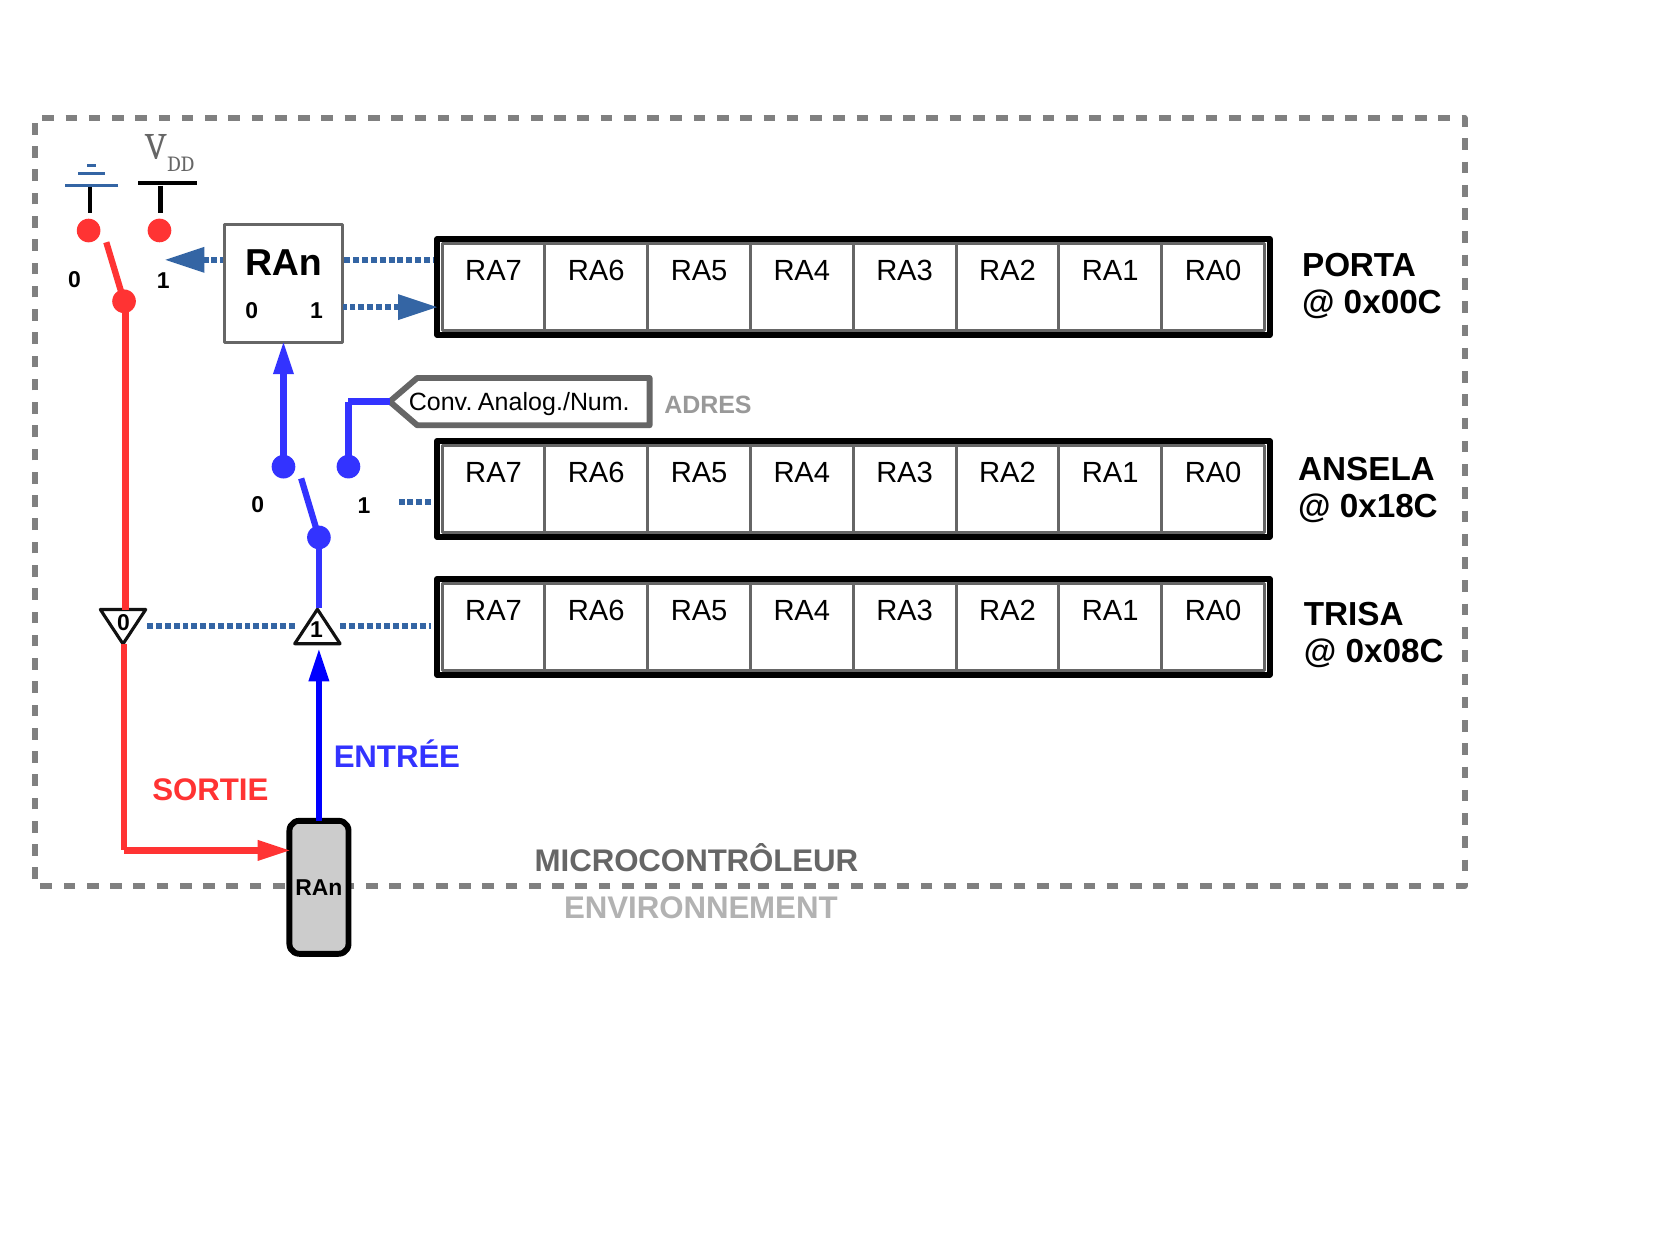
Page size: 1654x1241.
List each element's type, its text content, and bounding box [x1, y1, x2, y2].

text_box RA7 [442, 445, 544, 533]
text_box PORTA @ 0x00C [1287, 239, 1477, 348]
text_box 1 [125, 260, 201, 302]
text_box RAn [289, 827, 349, 954]
text_box RA5 [647, 445, 750, 533]
text_box MICROCONTRÔLEUR [519, 835, 879, 898]
text_box 1 [278, 609, 355, 651]
text_box 1 [326, 485, 402, 527]
text_box RA4 [750, 445, 853, 533]
text_box ANSELA @ 0x18C [1283, 442, 1518, 551]
text_box ENVIRONNEMENT [549, 883, 908, 946]
text_box RA2 [956, 243, 1058, 331]
text_box RA1 [1058, 445, 1161, 533]
text_box 1 [278, 290, 355, 332]
text_box RAn [224, 224, 343, 290]
text_box ENTRÉE [318, 732, 497, 764]
text_box RA4 [750, 583, 853, 671]
text_box RA2 [956, 445, 1058, 533]
text_box RA7 [442, 583, 544, 671]
text_box RA2 [956, 583, 1058, 671]
text_box VDD [129, 117, 219, 189]
text_box [129, 302, 136, 312]
text_box 0 [85, 602, 162, 644]
text_box RA0 [1161, 583, 1265, 671]
text_box [76, 218, 101, 243]
text_box Conv. Analog./Num. [390, 377, 650, 426]
text_box RA7 [442, 243, 544, 331]
text_box RA5 [647, 583, 750, 671]
text_box 0 [213, 290, 278, 332]
text_box RA3 [853, 445, 956, 533]
text_box [336, 454, 361, 479]
text_box RA5 [647, 243, 750, 331]
text_box [307, 525, 331, 550]
text_box RA1 [1058, 583, 1161, 671]
text_box RA6 [544, 583, 647, 671]
text_box RA4 [750, 243, 853, 331]
text_box RA6 [544, 243, 647, 331]
text_box RAn [224, 332, 343, 343]
text_box 0 [36, 259, 113, 301]
text_box SORTIE [137, 764, 497, 827]
text_box RA3 [853, 583, 956, 671]
text_box RA1 [1058, 243, 1161, 331]
text_box RA0 [1161, 445, 1265, 533]
text_box RA6 [544, 445, 647, 533]
text_box 0 [219, 484, 296, 526]
text_box RA0 [1161, 243, 1265, 331]
text_box [112, 291, 122, 313]
text_box [271, 454, 296, 479]
text_box ADRES [649, 383, 884, 432]
text_box TRISA @ 0x08C [1289, 587, 1530, 696]
text_box RA3 [853, 243, 956, 331]
text_box [147, 218, 172, 243]
